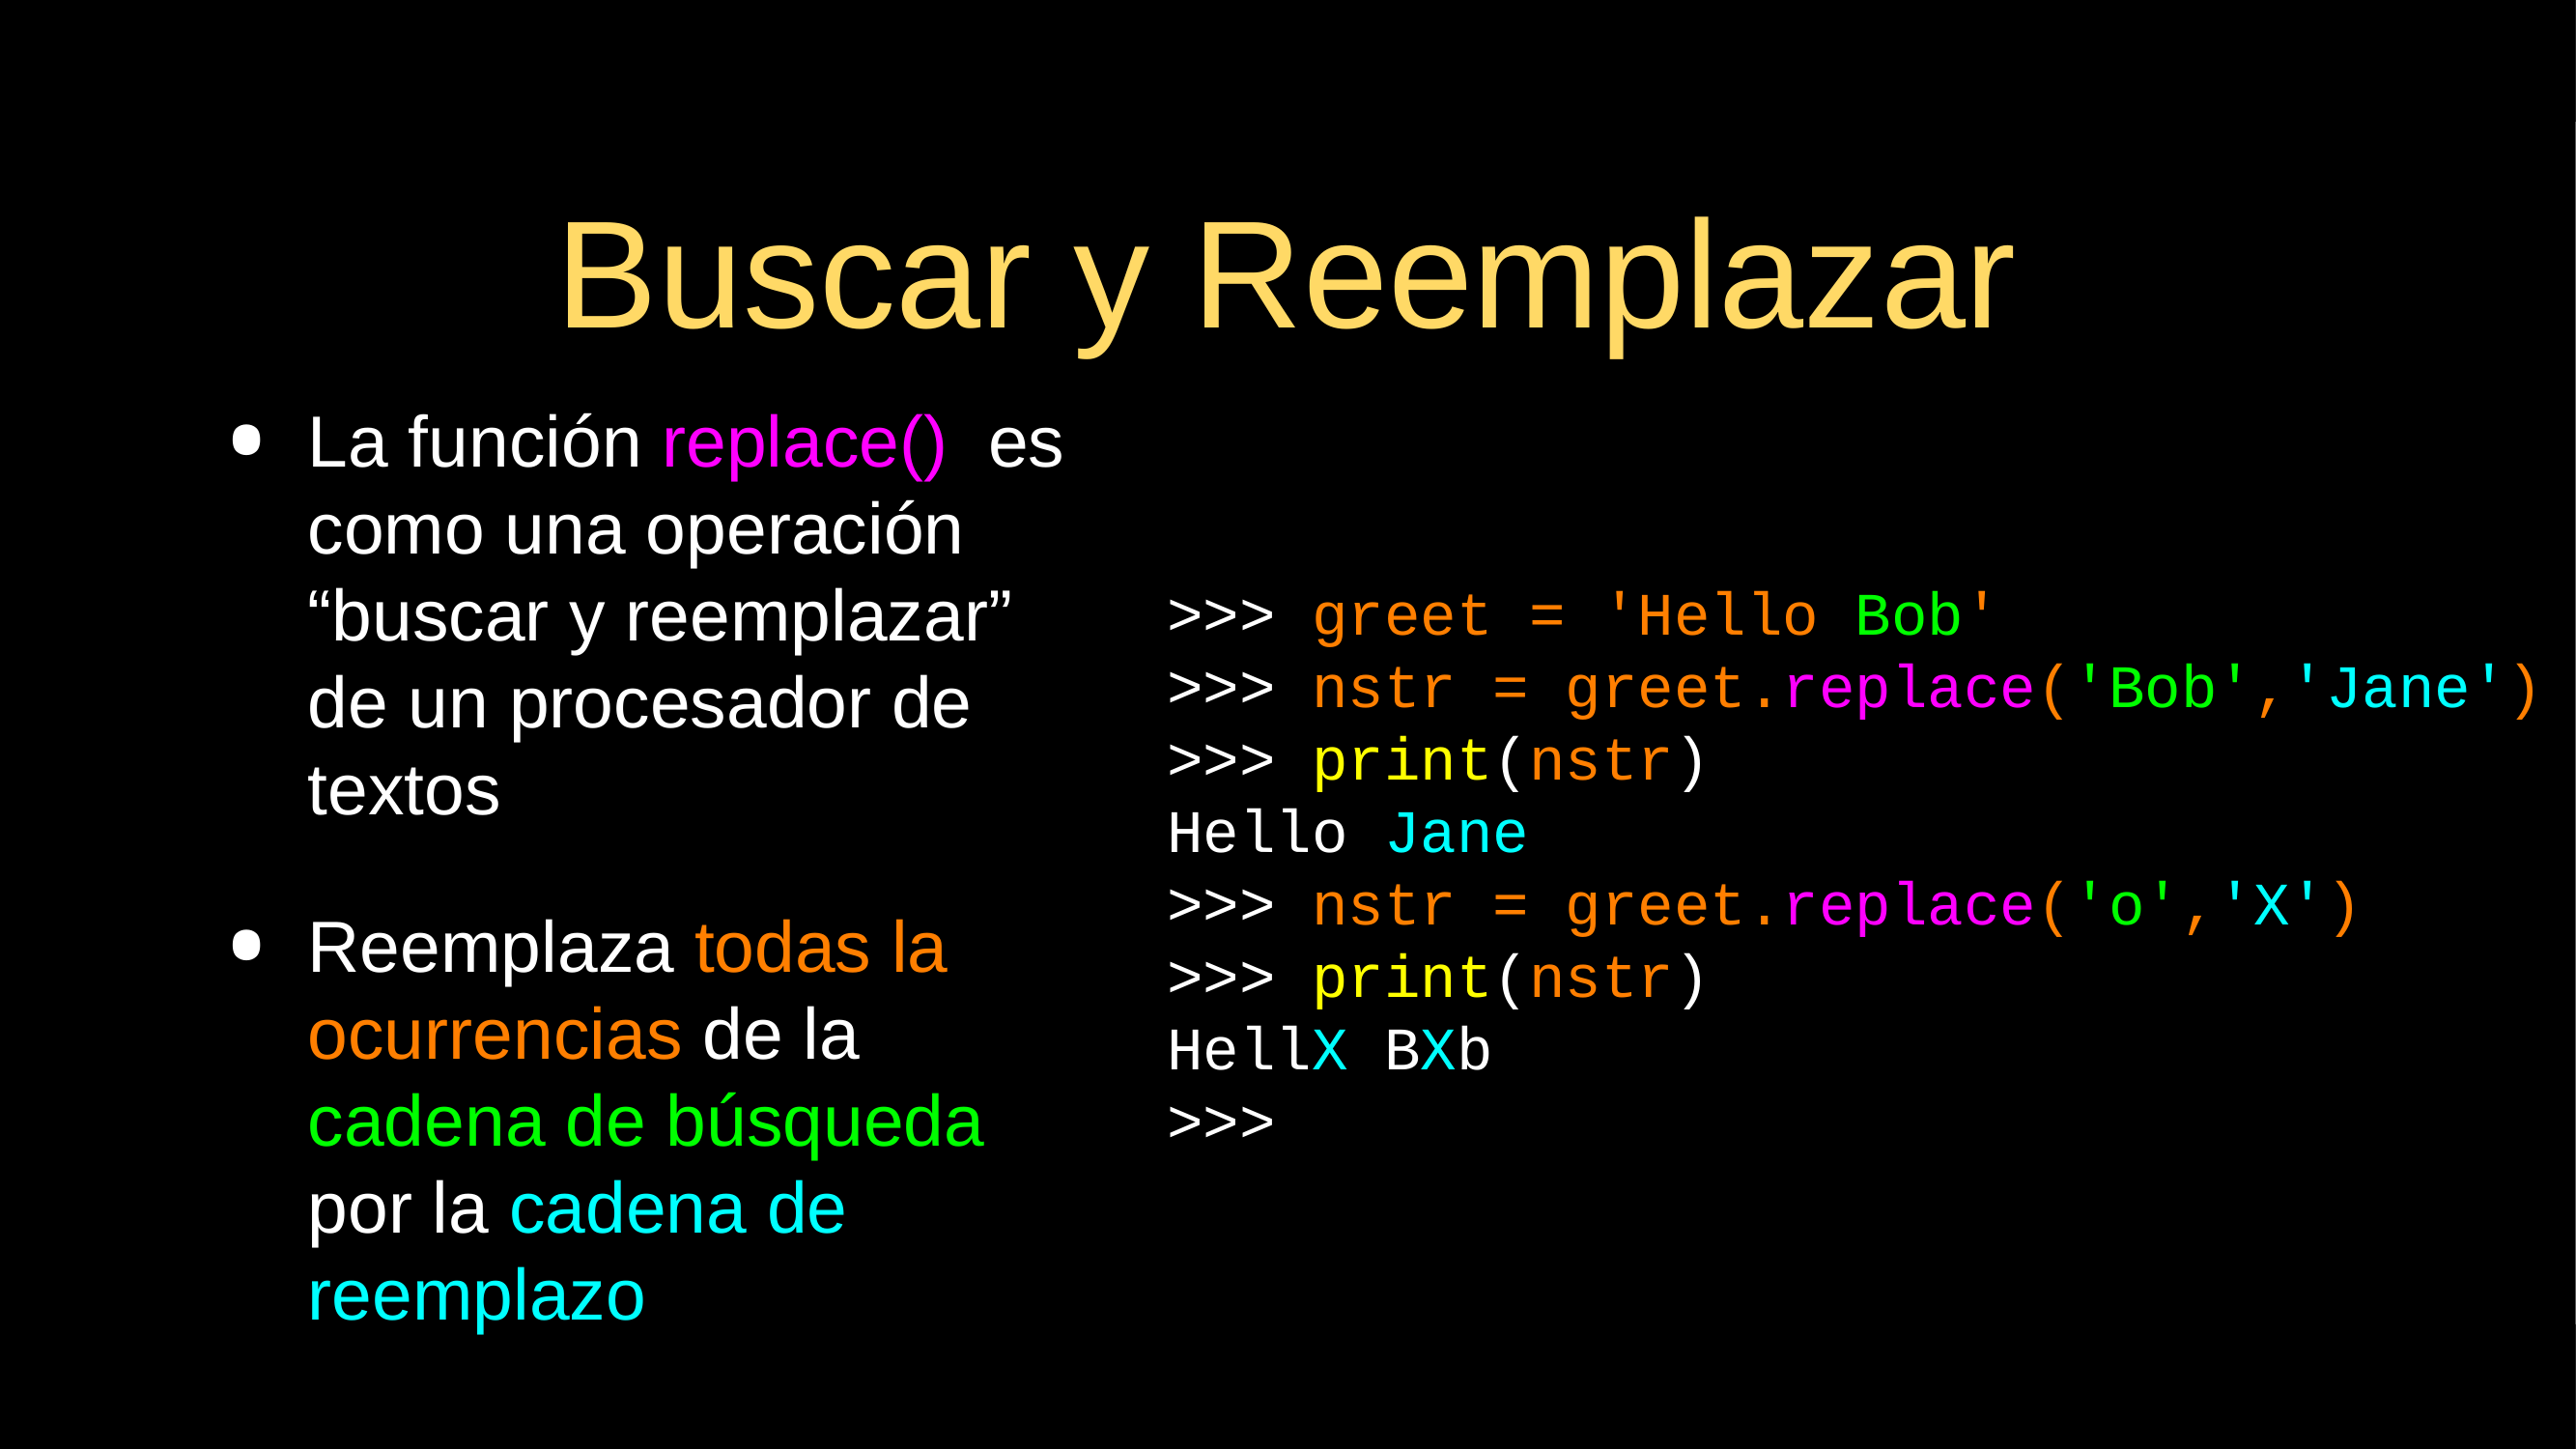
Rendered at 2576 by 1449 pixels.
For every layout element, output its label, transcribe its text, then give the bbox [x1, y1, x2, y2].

title Buscar y Reemplazar [183, 131, 2391, 403]
list La función replace() es como una operación “buscar y reemplazar” de un procesador de textos Reemplaza todas la ocurrencias de la cadena de búsqueda por la cadena de reemplazo [183, 412, 1080, 1317]
text_box >>> greet = 'Hello Bob' >>> nstr = greet.replace('Bob','Jane') >>> print(nstr) Hello Jane >>> nstr = greet.replace('o','X') >>> print(nstr) HellX BXb >>> [1167, 556, 2576, 1172]
